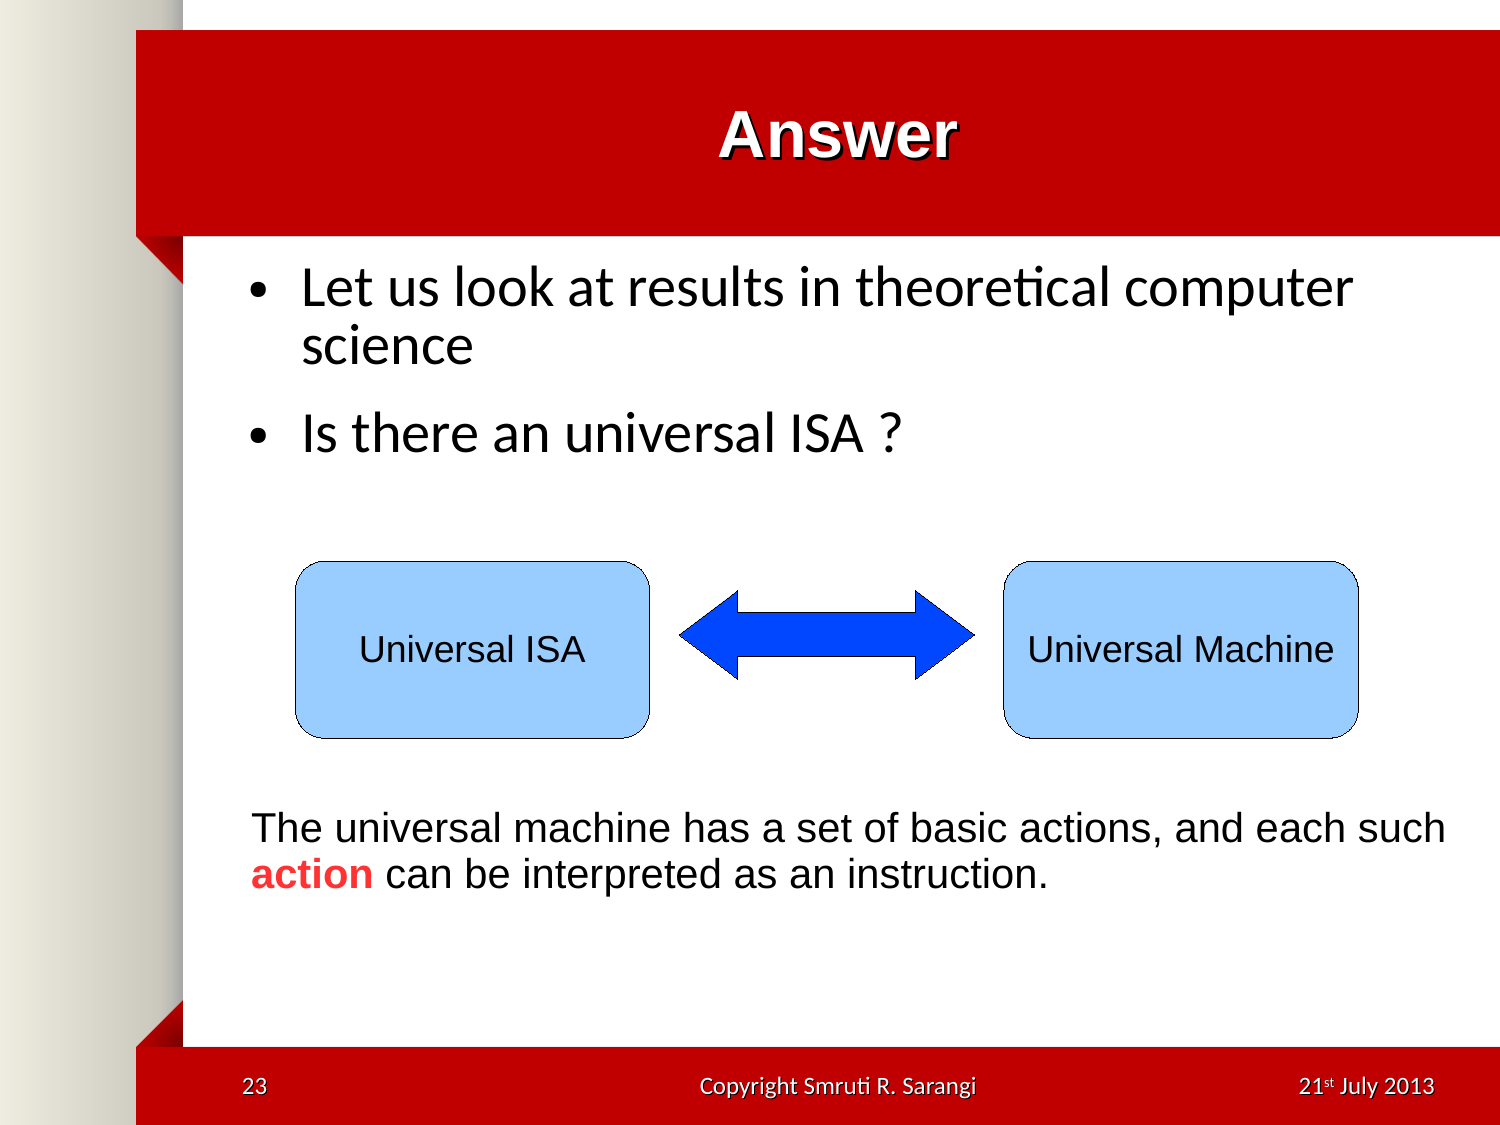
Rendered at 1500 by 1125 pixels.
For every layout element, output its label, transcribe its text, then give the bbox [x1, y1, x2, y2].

text_box The universal machine has a set of basic actions, and each such action can be interpreted as an instruction. [236, 797, 1462, 906]
text_box Universal Machine [1003, 561, 1359, 739]
text_box [679, 590, 975, 680]
picture [0, 0, 1500, 1125]
title Answer [230, 57, 1447, 211]
text_box Universal ISA [295, 561, 650, 739]
list Let us look at results in theoretical computer science Is there an universal ISA ? [230, 262, 1447, 502]
